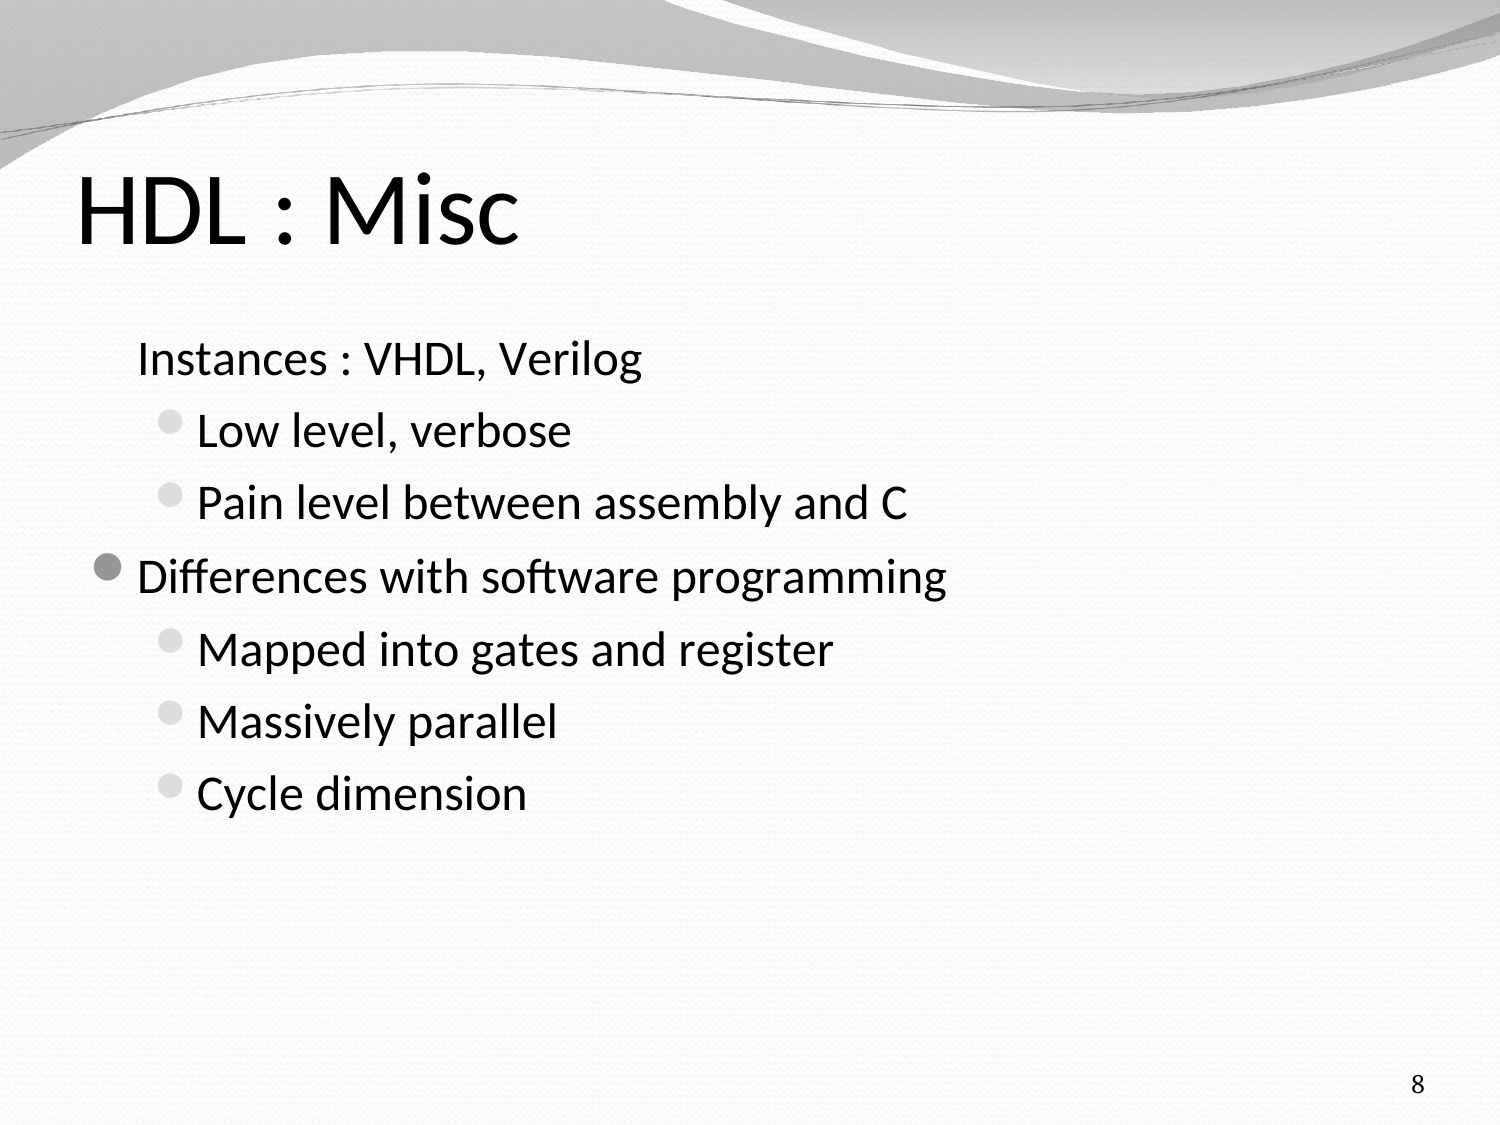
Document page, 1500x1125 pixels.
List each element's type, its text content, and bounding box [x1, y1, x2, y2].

text_box <numéro> [1299, 1042, 1426, 1103]
title HDL : Misc [75, 78, 1426, 266]
list Instances : VHDL, Verilog Low level, verbose Pain level between assembly and C Differences with software programming Mapped into gates and register Massively parallel Cycle dimension [75, 317, 1426, 1038]
picture [0, 0, 1500, 1125]
